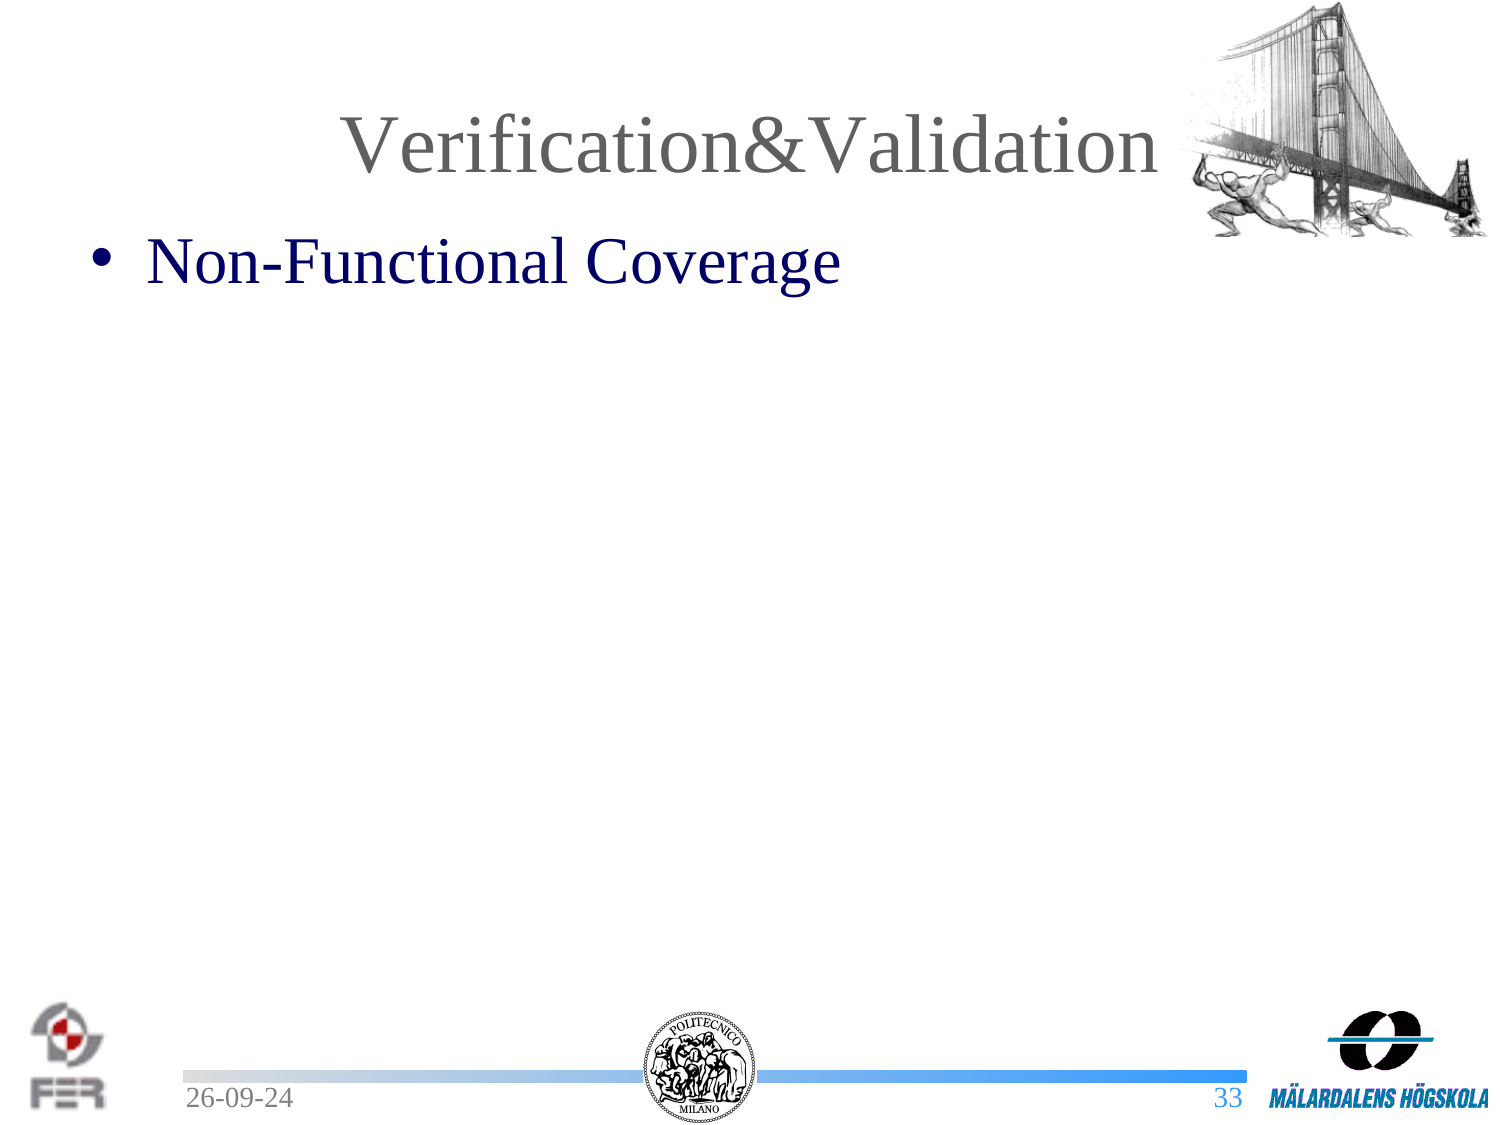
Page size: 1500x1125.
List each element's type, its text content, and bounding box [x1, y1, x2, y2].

list Non-Functional Coverage [75, 209, 1426, 952]
picture [1435, 1096, 1441, 1104]
picture [1175, 0, 1488, 237]
picture [29, 987, 107, 1125]
picture [1454, 1091, 1459, 1108]
picture [1269, 1011, 1488, 1108]
title Verification&Validation [75, 45, 1175, 209]
text_box 14-01-09 [171, 1070, 396, 1114]
picture [643, 1011, 757, 1123]
text_box <numero> [1186, 1070, 1258, 1114]
picture [1368, 1093, 1374, 1104]
